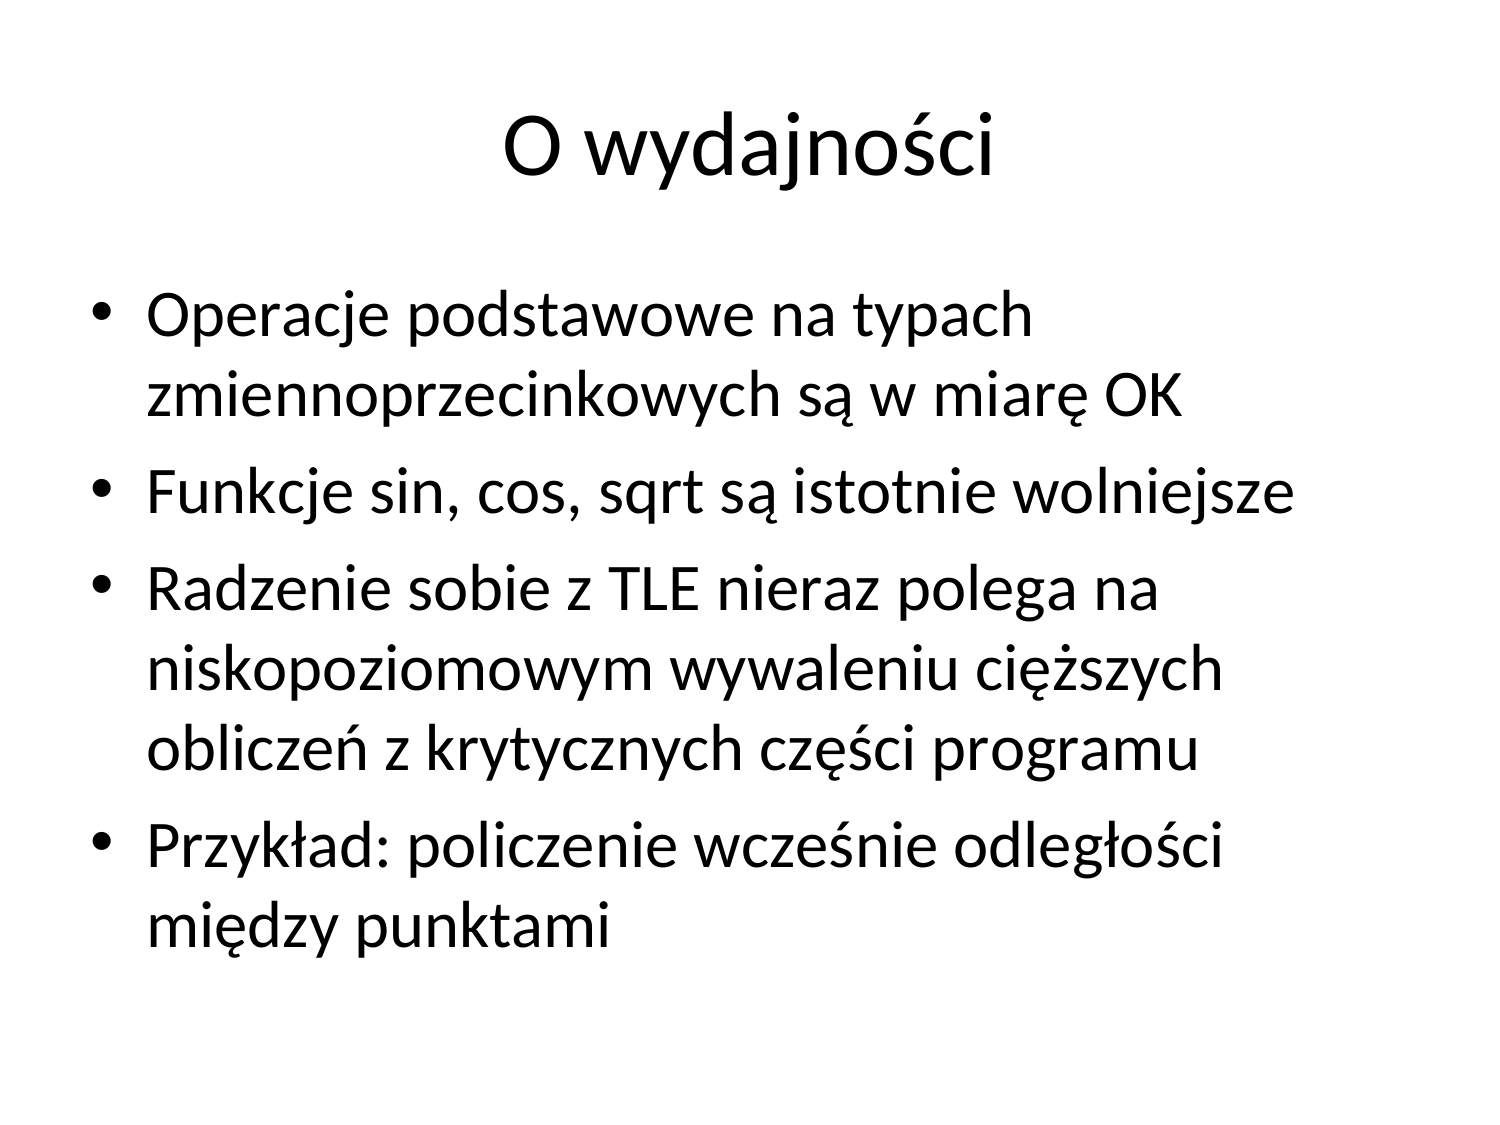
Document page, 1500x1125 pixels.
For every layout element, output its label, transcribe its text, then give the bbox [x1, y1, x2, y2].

title O wydajności [75, 45, 1426, 233]
list Operacje podstawowe na typach zmiennoprzecinkowych są w miarę OK Funkcje sin, cos, sqrt są istotnie wolniejsze Radzenie sobie z TLE nieraz polega na niskopoziomowym wywaleniu cięższych obliczeń z krytycznych części programu Przykład: policzenie wcześnie odległości między punktami [75, 262, 1426, 1005]
